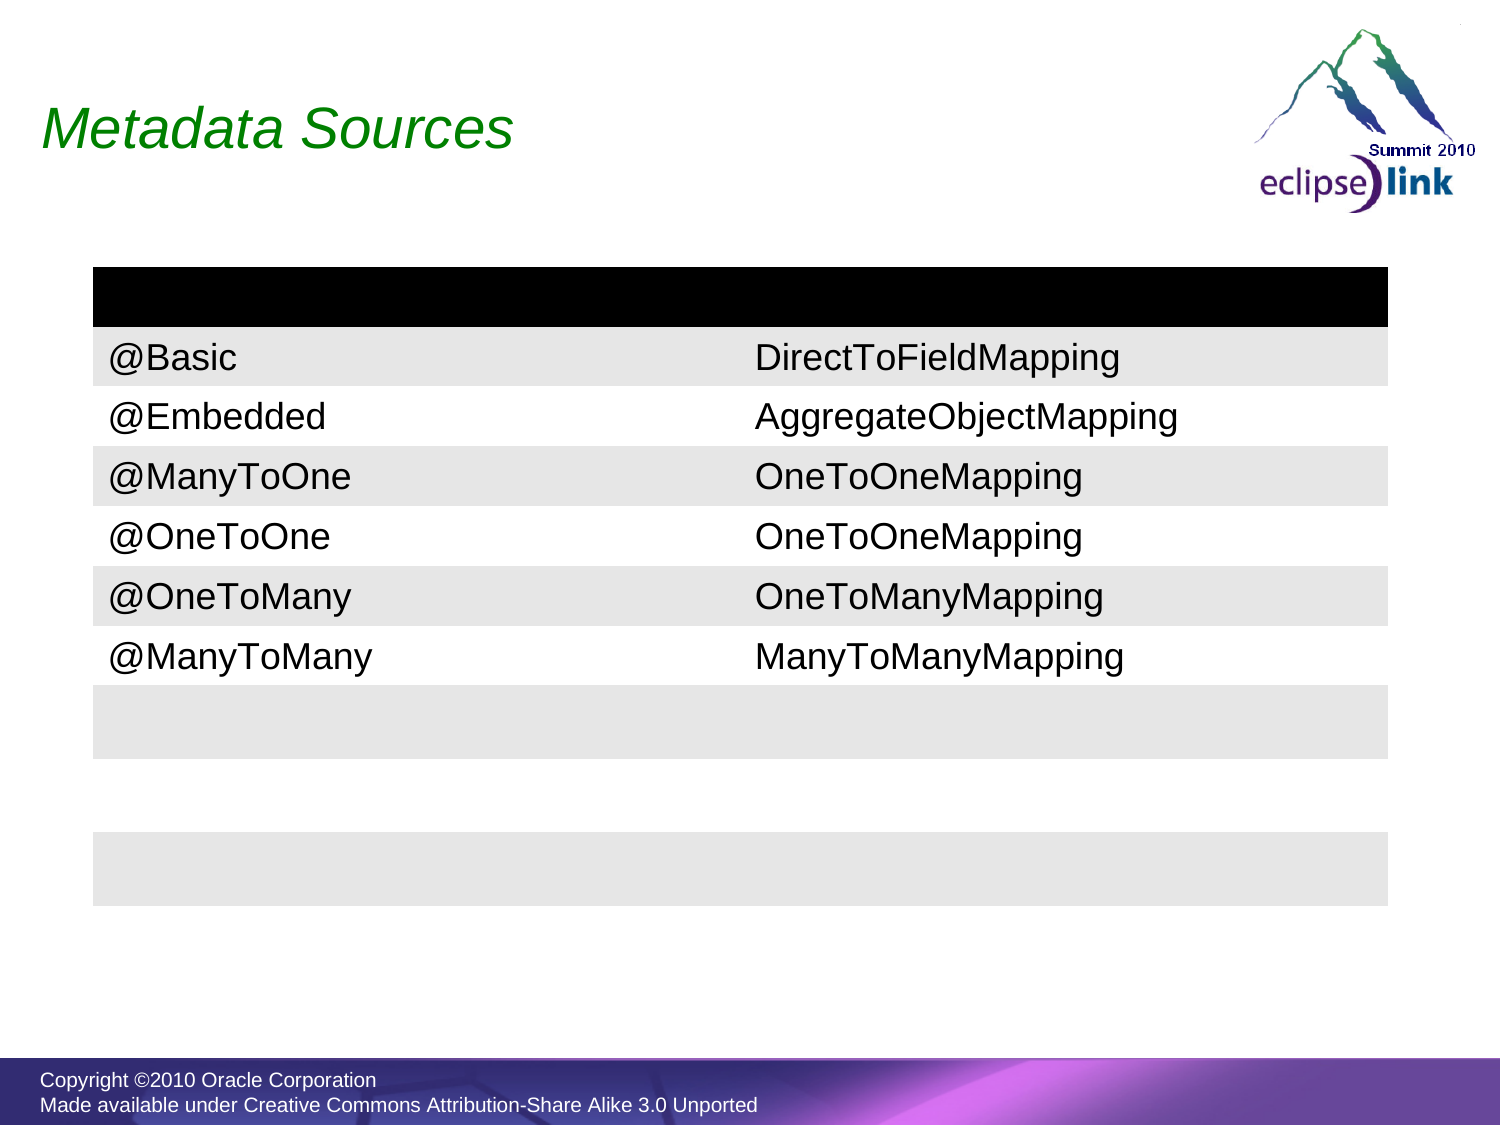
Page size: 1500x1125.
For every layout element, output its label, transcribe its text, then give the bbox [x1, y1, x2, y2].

table_cell OneToOneMapping [740, 446, 1388, 506]
title Metadata Sources [26, 90, 1223, 188]
table_cell [93, 759, 740, 832]
table_cell DirectToFieldMapping [740, 327, 1388, 386]
picture [0, 1058, 1500, 1125]
table_cell OneToManyMapping [740, 566, 1388, 626]
table_cell [740, 759, 1388, 832]
table_cell @OneToOne [93, 506, 740, 566]
table_header JPA Annotation [93, 267, 740, 327]
picture [1250, 24, 1478, 215]
table_cell [740, 832, 1388, 906]
table_cell @Embedded [93, 386, 740, 446]
table_cell @Basic [93, 327, 740, 386]
table_cell @ManyToOne [93, 446, 740, 506]
table_cell @ManyToMany [93, 626, 740, 685]
table_cell ManyToManyMapping [740, 626, 1388, 685]
table_cell @OneToMany [93, 566, 740, 626]
table_header EclipseLink Mapping [740, 267, 1388, 327]
table_cell OneToOneMapping [740, 506, 1388, 566]
table_cell [740, 685, 1388, 759]
table_cell [93, 832, 740, 906]
table_cell AggregateObjectMapping [740, 386, 1388, 446]
table_cell [93, 685, 740, 759]
